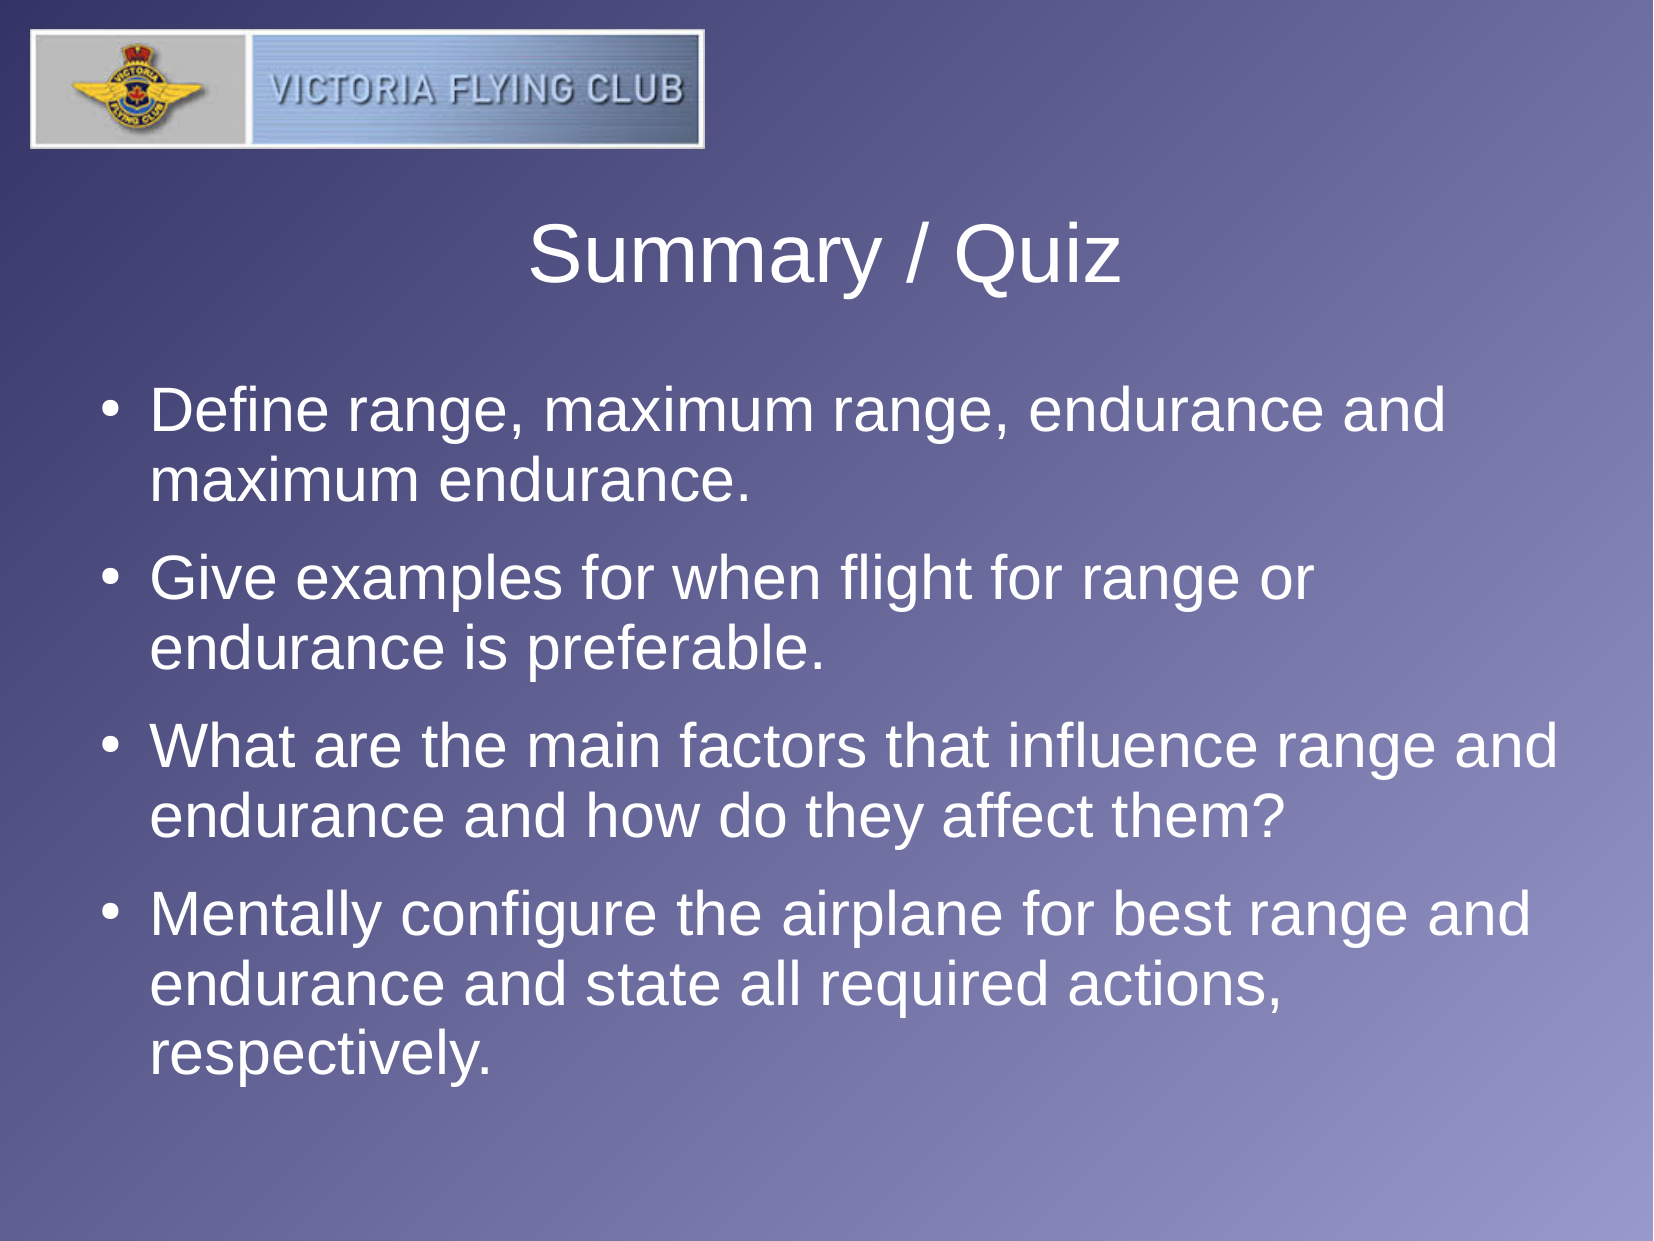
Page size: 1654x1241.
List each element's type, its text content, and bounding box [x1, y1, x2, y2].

title Summary / Quiz [82, 150, 1571, 358]
list Define range, maximum range, endurance and maximum endurance. Give examples for when flight for range or endurance is preferable. What are the main factors that influence range and endurance and how do they affect them? Mentally configure the airplane for best range and endurance and state all required actions, respectively. [82, 375, 1571, 1095]
picture [30, 29, 705, 149]
